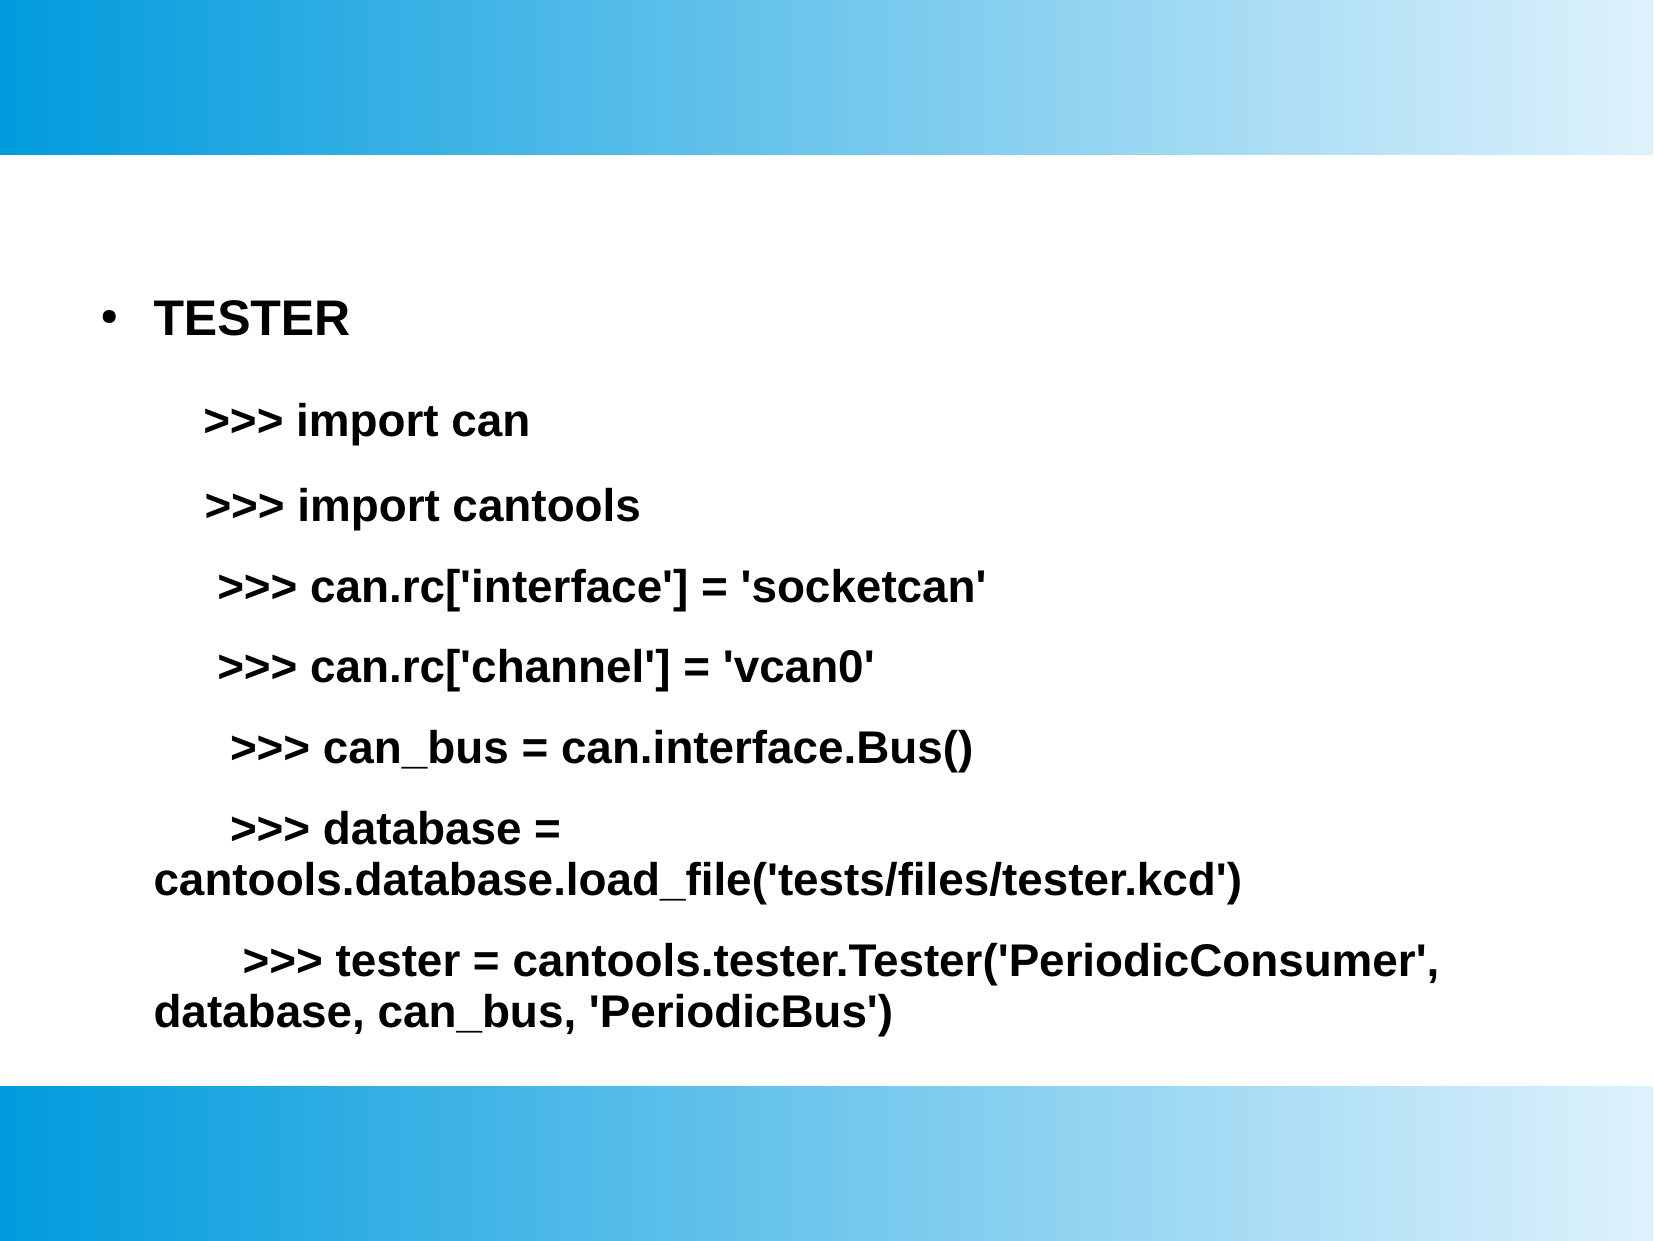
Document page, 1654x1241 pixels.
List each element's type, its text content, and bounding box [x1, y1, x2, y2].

list TESTER >>> import can >>> import cantools >>> can.rc['interface'] = 'socketcan' >>> can.rc['channel'] = 'vcan0' >>> can_bus = can.interface.Bus() >>> database = cantools.database.load_file('tests/files/tester.kcd') >>> tester = cantools.tester.Tester('PeriodicConsumer', database, can_bus, 'PeriodicBus') [82, 290, 1571, 1010]
